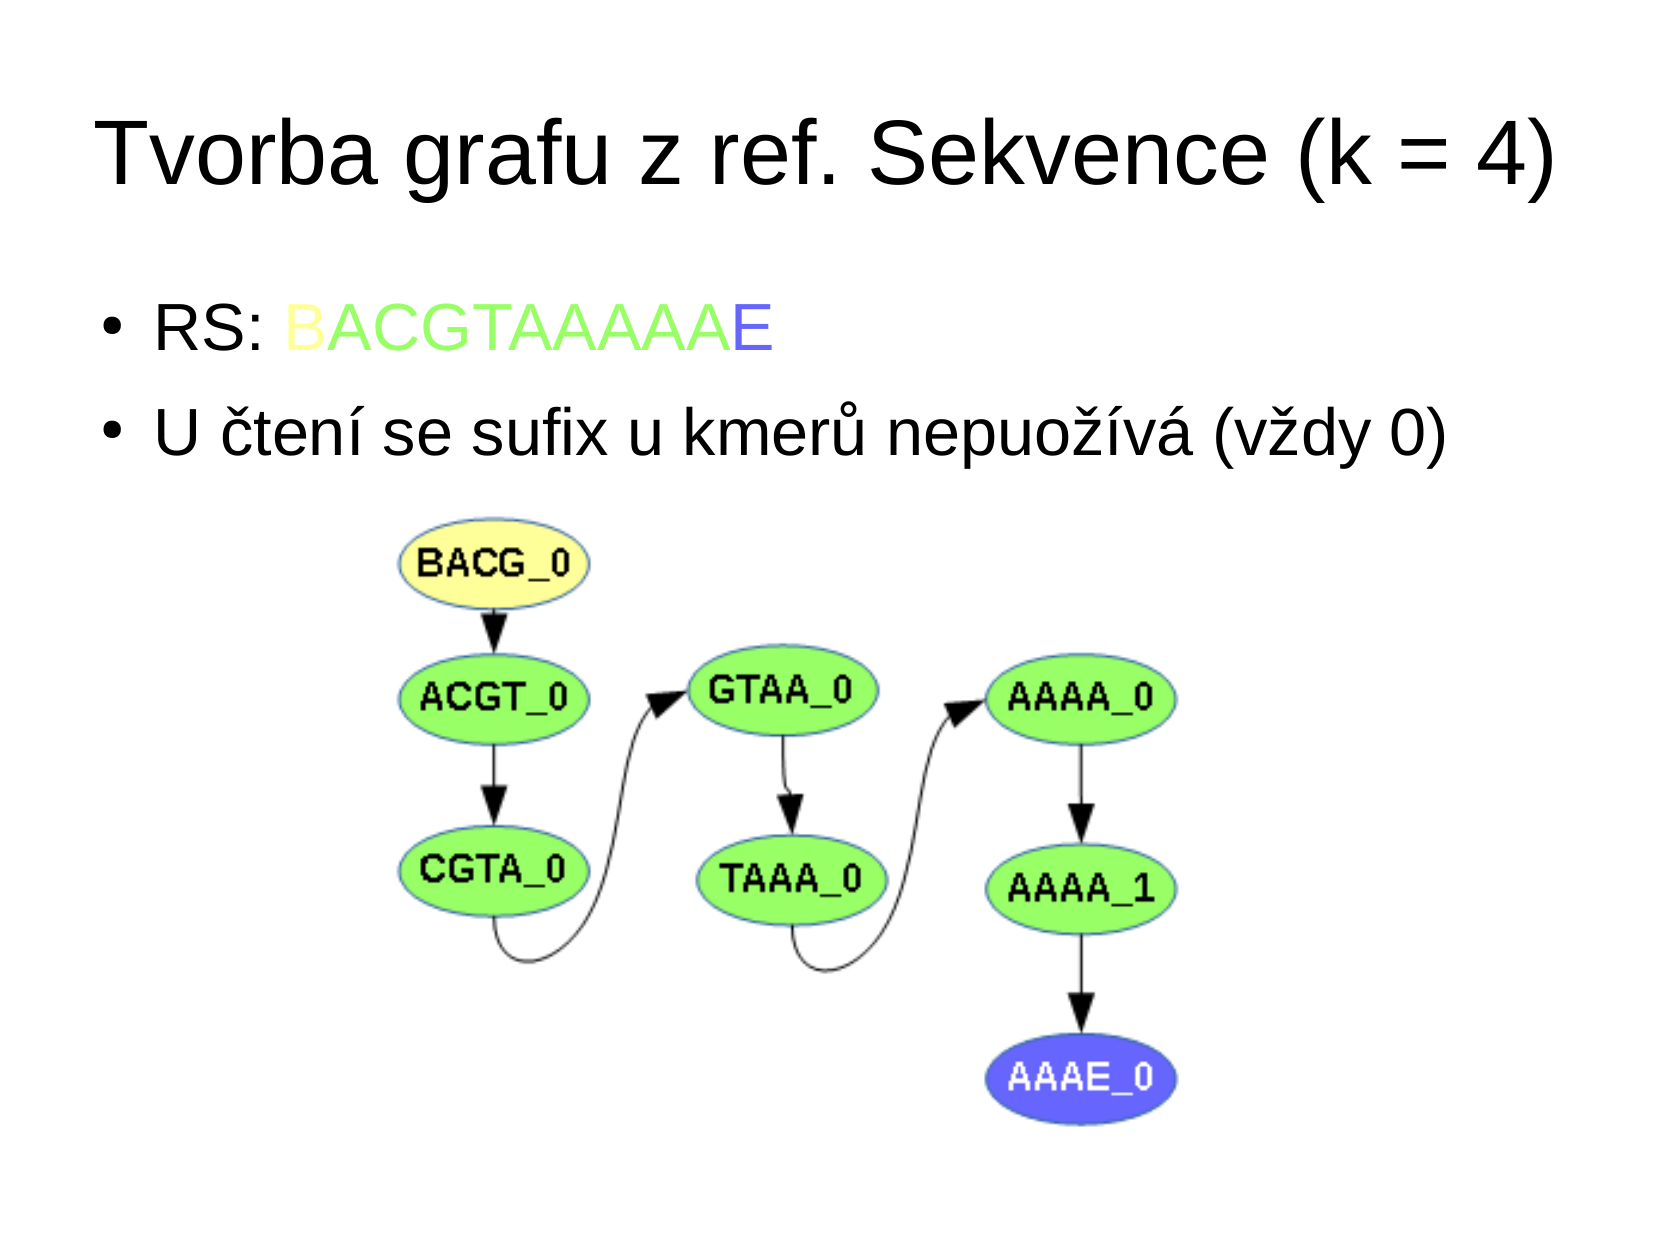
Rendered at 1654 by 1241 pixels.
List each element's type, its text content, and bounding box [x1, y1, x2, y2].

picture [302, 484, 1222, 1158]
list RS: BACGTAAAAAE U čtení se sufix u kmerů nepuožívá (vždy 0) [82, 290, 1571, 1010]
title Tvorba grafu z ref. Sekvence (k = 4) [82, 49, 1571, 257]
